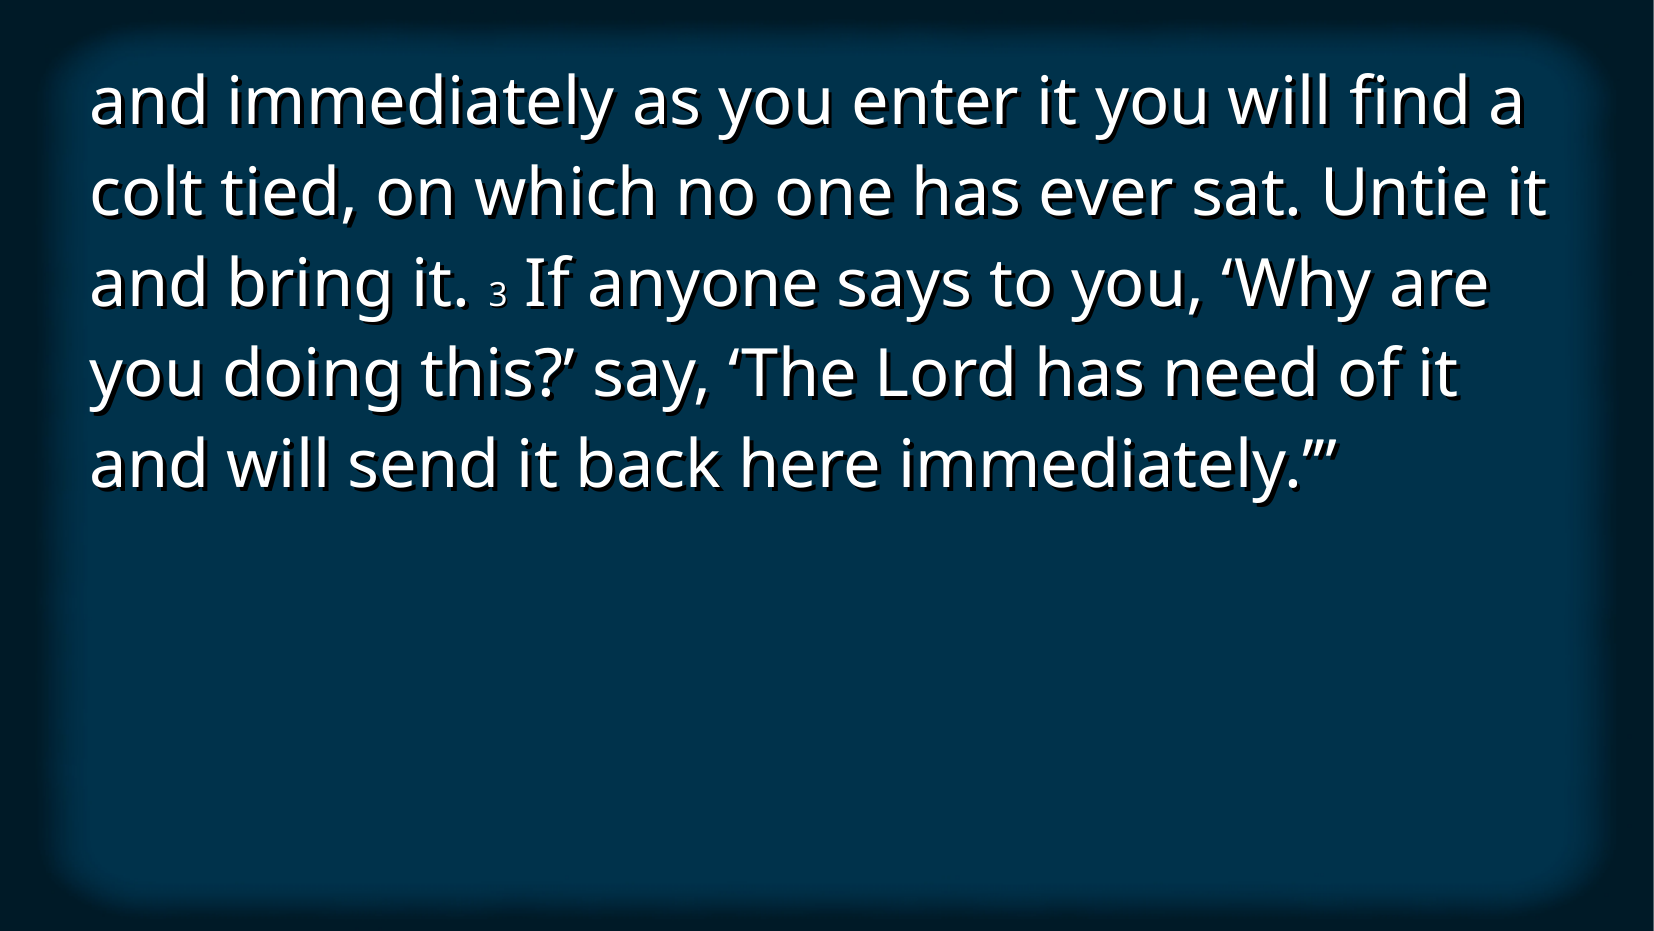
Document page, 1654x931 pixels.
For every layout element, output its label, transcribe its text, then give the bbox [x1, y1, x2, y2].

text_box and immediately as you enter it you will find a colt tied, on which no one has ever sat. Untie it and bring it. 3 If anyone says to you, ‘Why are you doing this?’ say, ‘The Lord has need of it and will send it back here immediately.’” [75, 46, 1591, 505]
picture [0, 0, 1654, 931]
